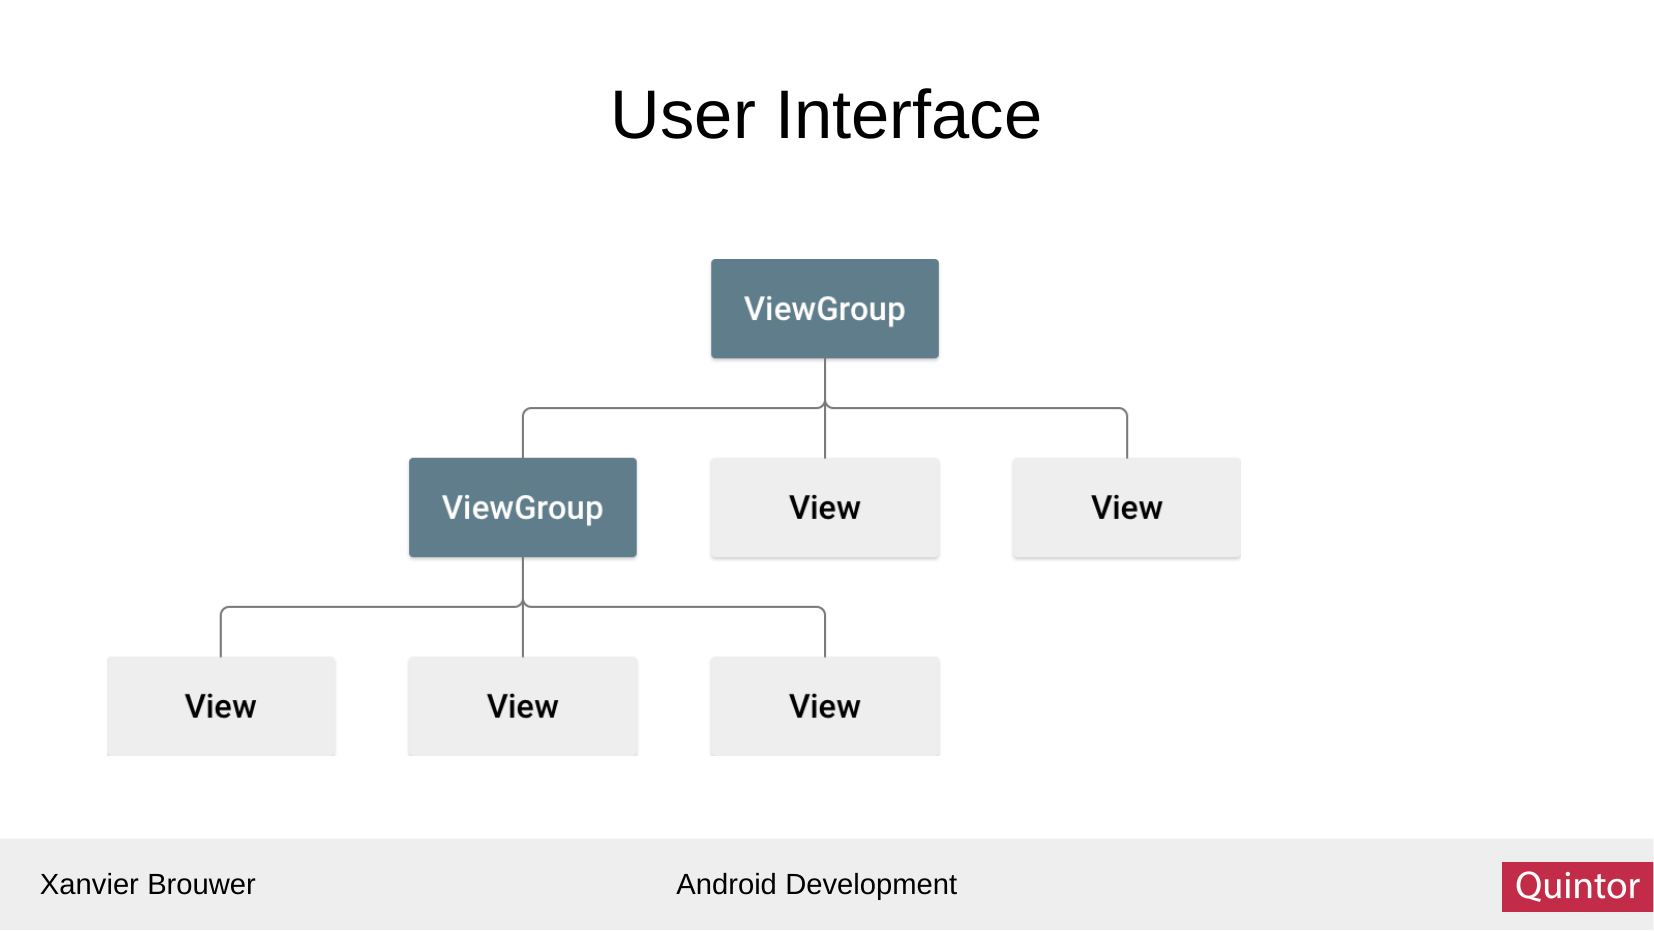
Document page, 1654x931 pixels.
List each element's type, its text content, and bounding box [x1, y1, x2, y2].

picture [107, 259, 1241, 756]
title User Interface [82, 37, 1571, 193]
picture [1502, 862, 1654, 912]
